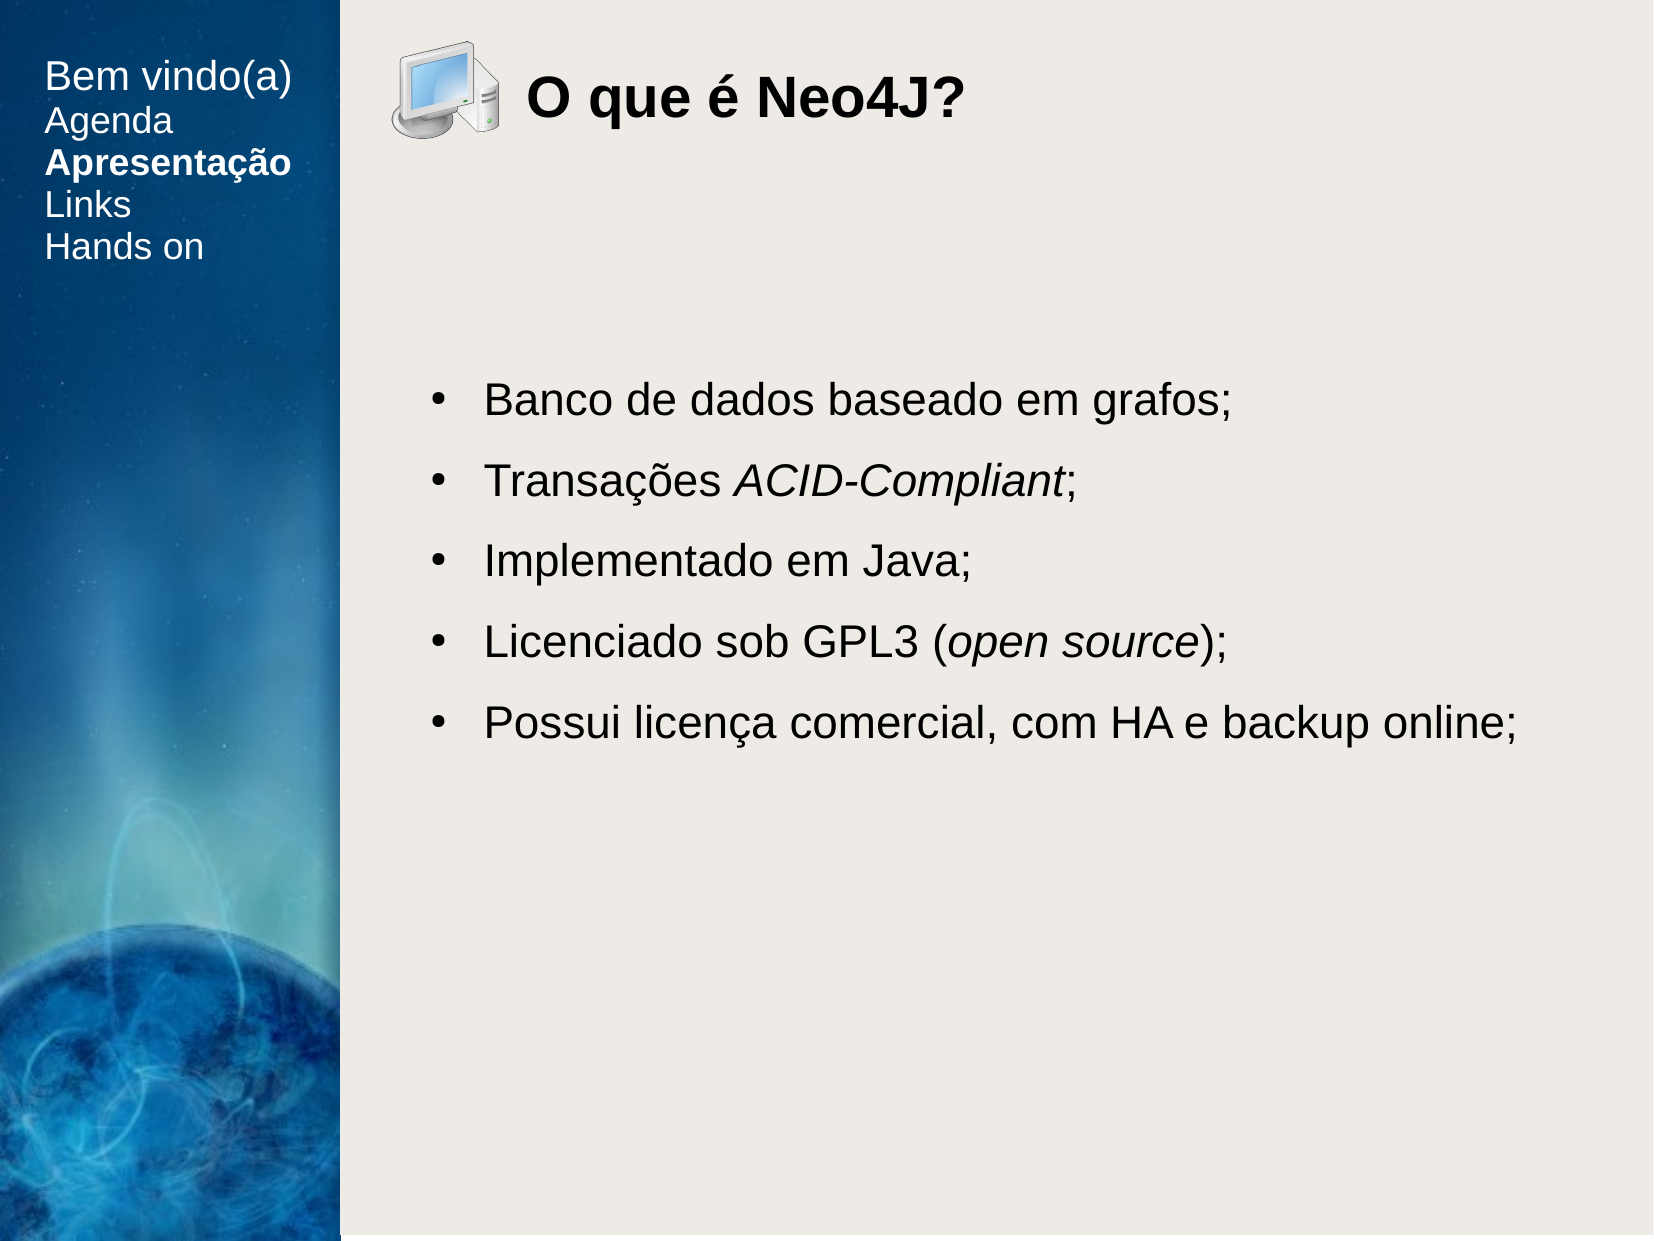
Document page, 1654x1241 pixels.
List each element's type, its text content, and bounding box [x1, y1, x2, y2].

text_box O que é Neo4J? [511, 56, 1316, 147]
picture [0, 0, 1654, 1241]
text_box Bem vindo(a) Agenda Apresentação Links Hands on [29, 45, 327, 313]
list Banco de dados baseado em grafos; Transações ACID-Compliant; Implementado em Java; Licenciado sob GPL3 (open source); Possui licença comercial, com HA e backup online; [395, 373, 1612, 791]
